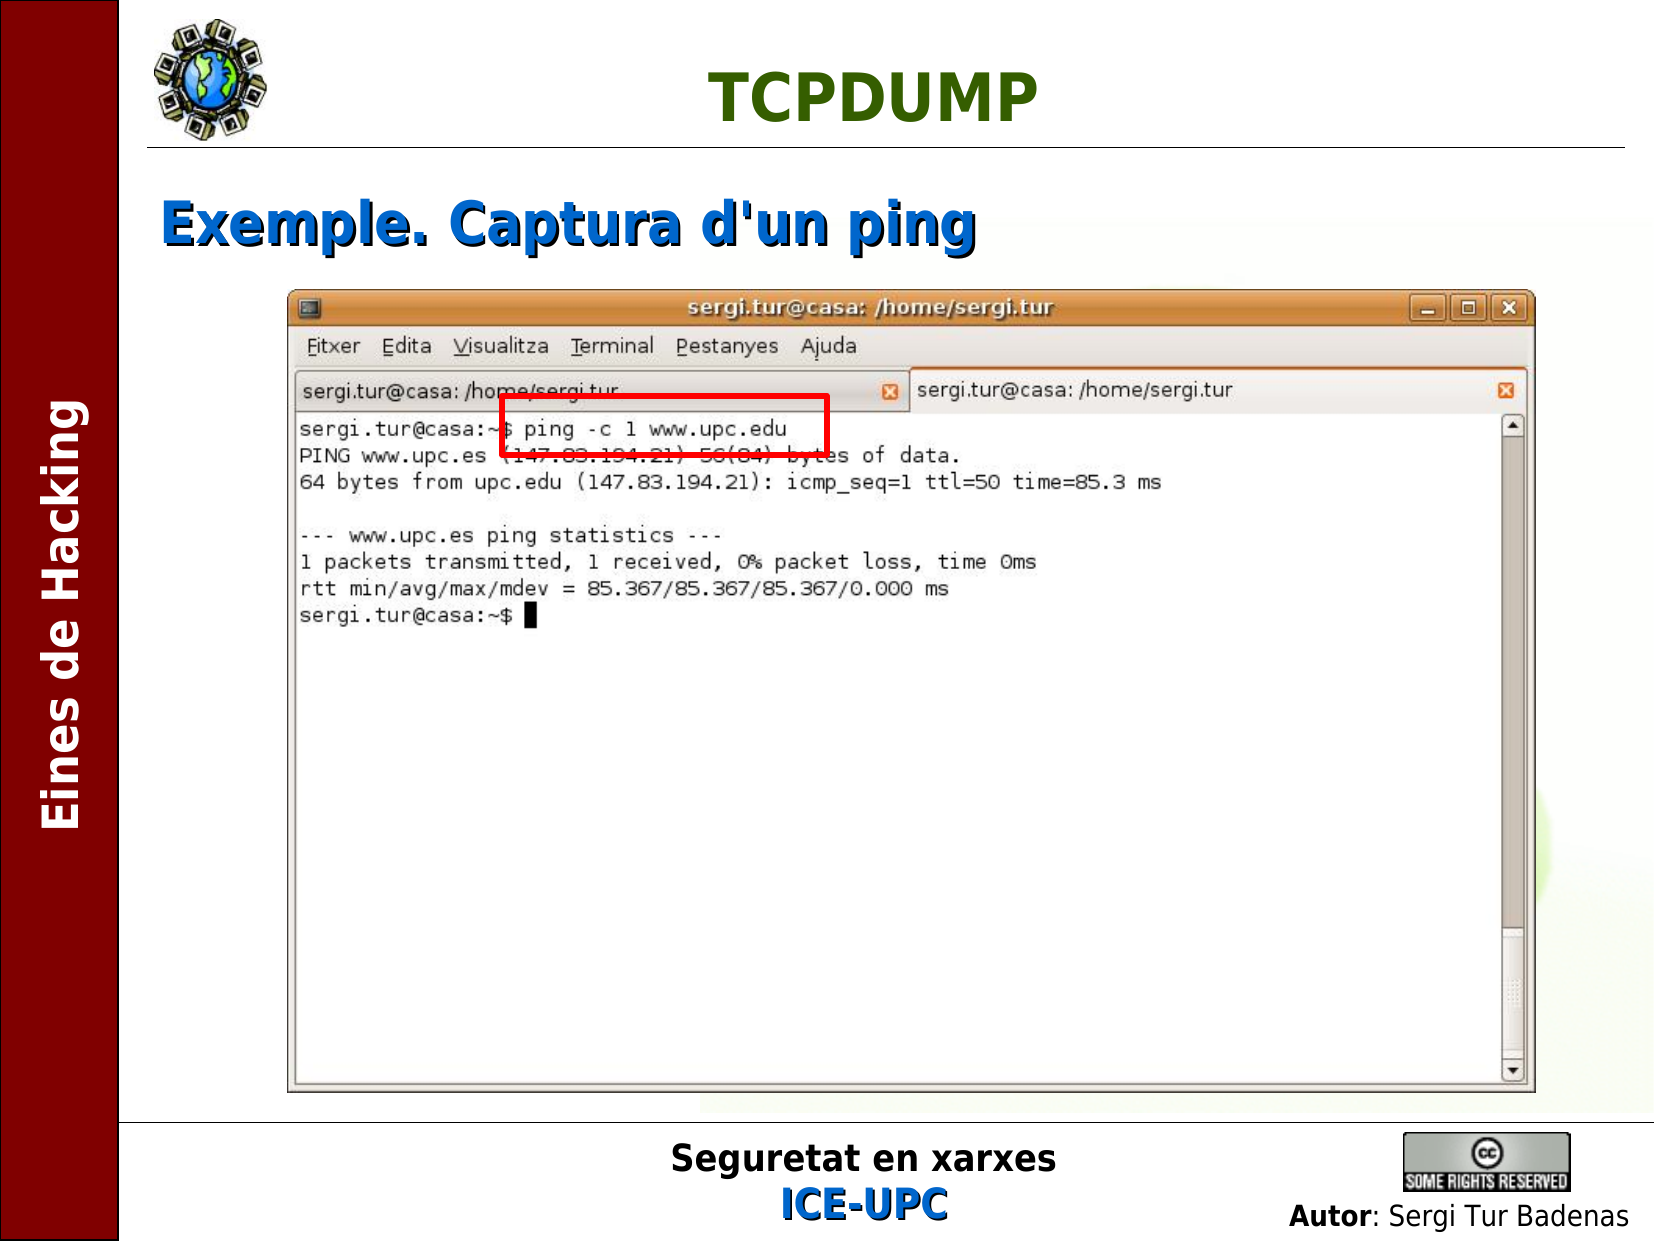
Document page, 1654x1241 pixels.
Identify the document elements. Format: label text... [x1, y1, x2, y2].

picture [1403, 1132, 1571, 1192]
picture [287, 217, 1654, 1113]
picture [154, 19, 268, 49]
list Exemple. Captura d'un ping [141, 189, 1630, 1063]
title TCPDUMP [129, 49, 1619, 148]
